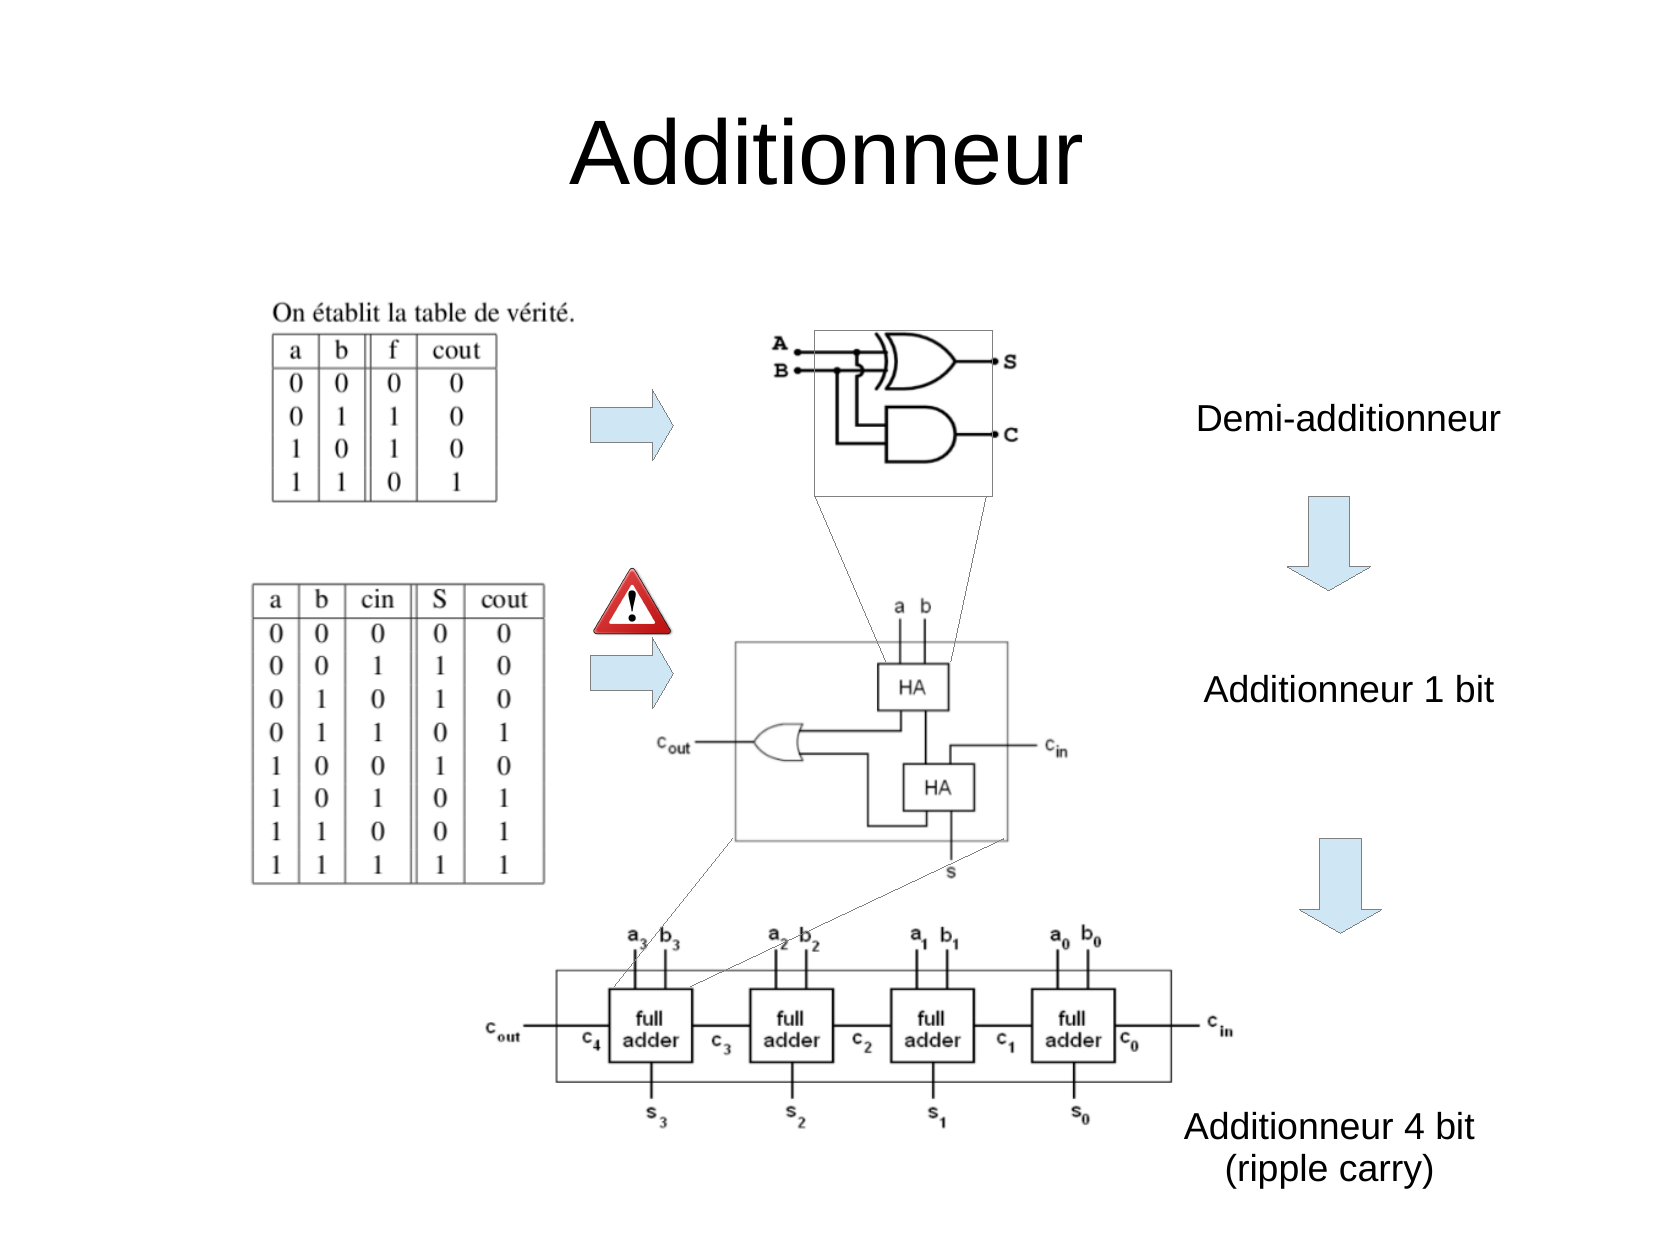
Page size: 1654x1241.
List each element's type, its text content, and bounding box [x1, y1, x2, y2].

text_box Additionneur 4 bit (ripple carry) [1169, 1098, 1490, 1198]
text_box [590, 389, 674, 461]
text_box Additionneur 1 bit [1188, 661, 1510, 719]
picture [188, 276, 1477, 1198]
text_box [1287, 496, 1371, 591]
text_box Demi-additionneur [1181, 389, 1517, 447]
title Additionneur [82, 56, 1571, 250]
text_box [1299, 838, 1382, 934]
text_box [590, 642, 674, 709]
